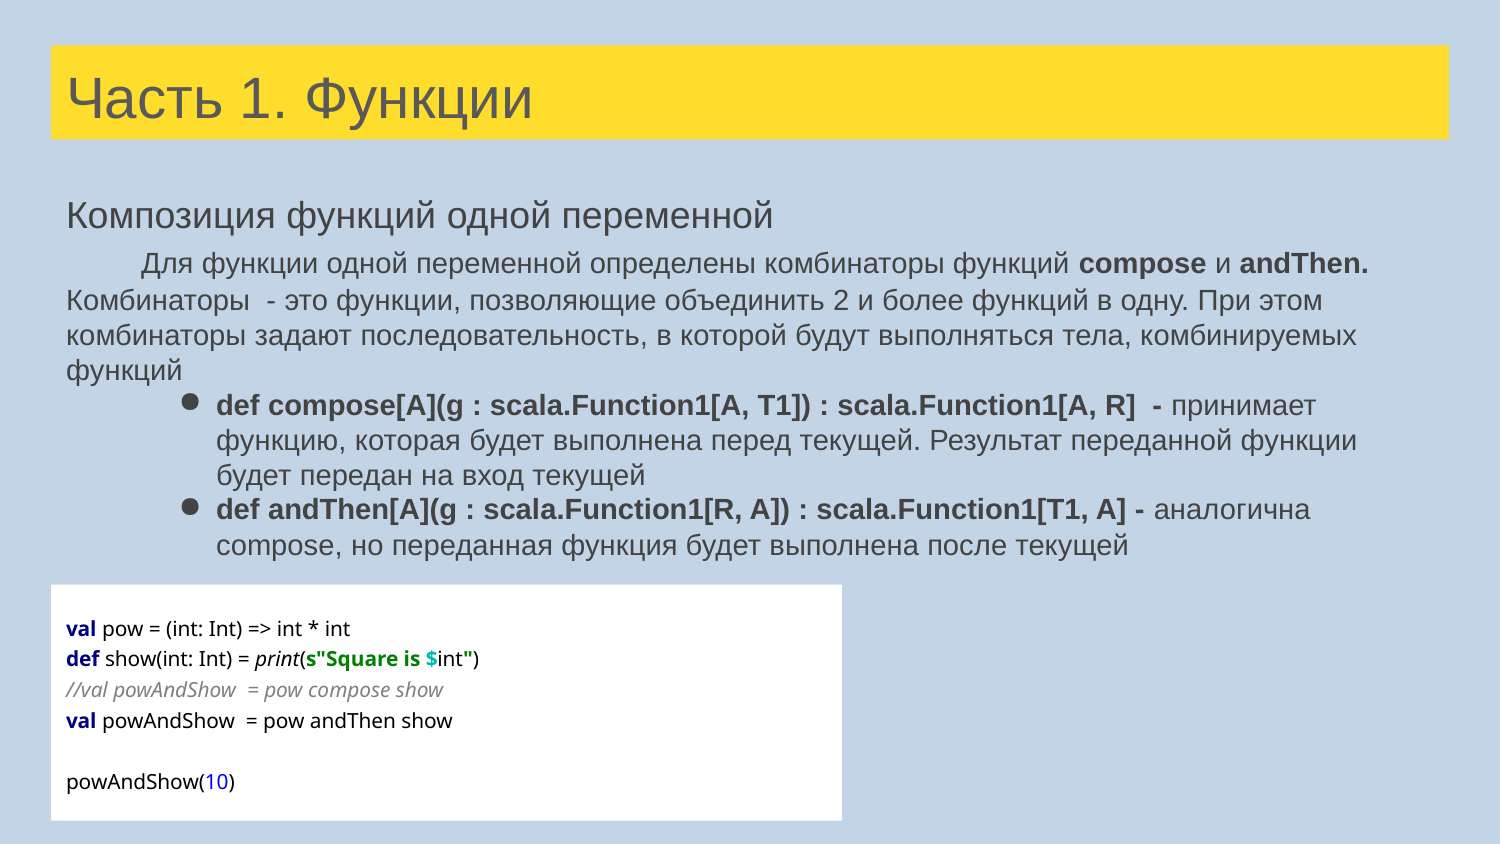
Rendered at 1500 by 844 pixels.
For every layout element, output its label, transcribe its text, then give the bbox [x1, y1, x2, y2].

title Часть 1. Функции [51, 45, 1449, 140]
text_box Композиция функций одной переменной Для функции одной переменной определены комбинаторы функций compose и andThen. Комбинаторы - это функции, позволяющие объединить 2 и более функций в одну. При этом комбинаторы задают последовательность, в которой будут выполняться тела, комбинируемых функций def compose[A](g : scala.Function1[A, T1]) : scala.Function1[A, R] - принимает функцию, которая будет выполнена перед текущей. Результат переданной функции будет передан на вход текущей def andThen[A](g : scala.Function1[R, A]) : scala.Function1[T1, A] - аналогична compose, но переданная функция будет выполнена после текущей [51, 176, 1449, 571]
text_box val pow = (int: Int) => int * int def show(int: Int) = print(s"Square is $int") //val powAndShow = pow compose show val powAndShow = pow andThen show powAndShow(10) [51, 584, 842, 821]
